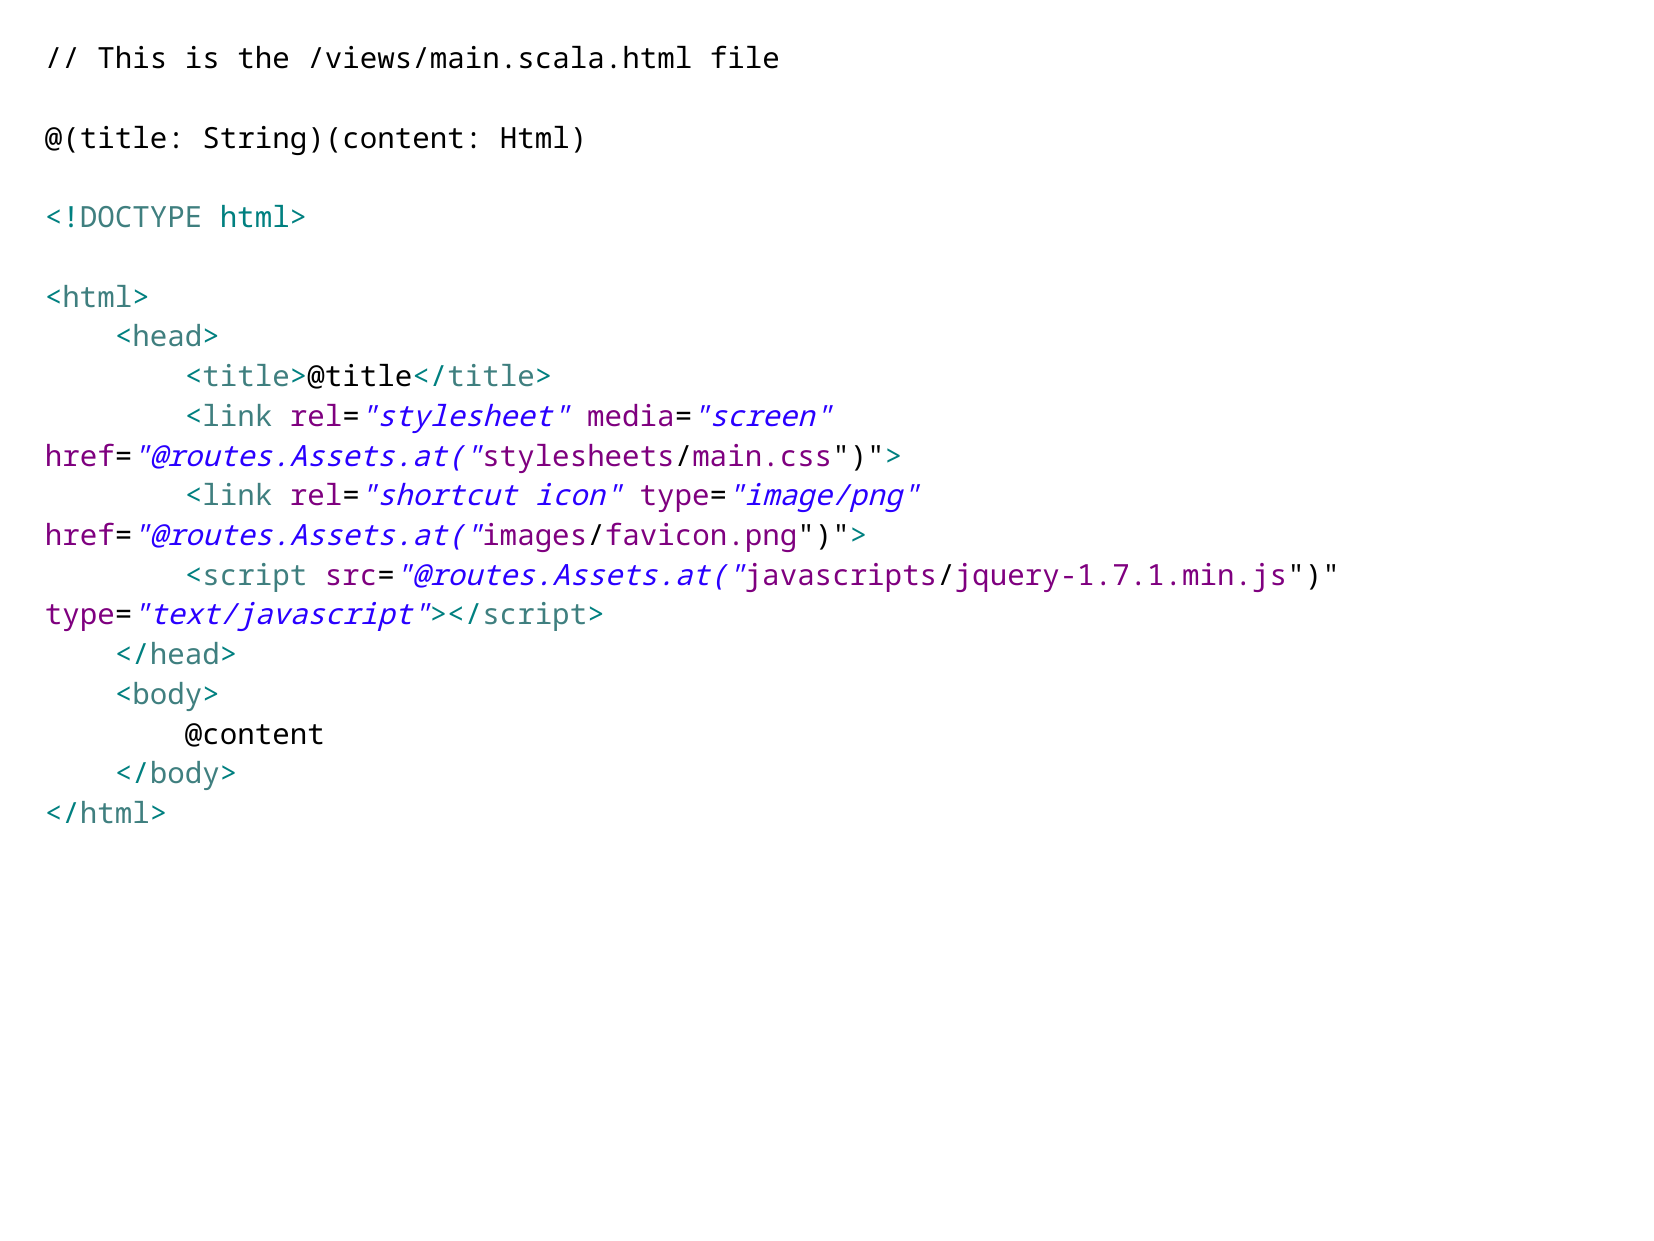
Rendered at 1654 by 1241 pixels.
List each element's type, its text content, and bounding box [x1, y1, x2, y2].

text_box // This is the /views/main.scala.html file @(title: String)(content: Html) <!DOCTYPE html> <html> <head> <title>@title</title> <link rel="stylesheet" media="screen" href="@routes.Assets.at("stylesheets/main.css")"> <link rel="shortcut icon" type="image/png" href="@routes.Assets.at("images/favicon.png")"> <script src="@routes.Assets.at("javascripts/jquery-1.7.1.min.js")" type="text/javascript"></script> </head> <body> @content </body> </html> [30, 30, 1576, 1119]
